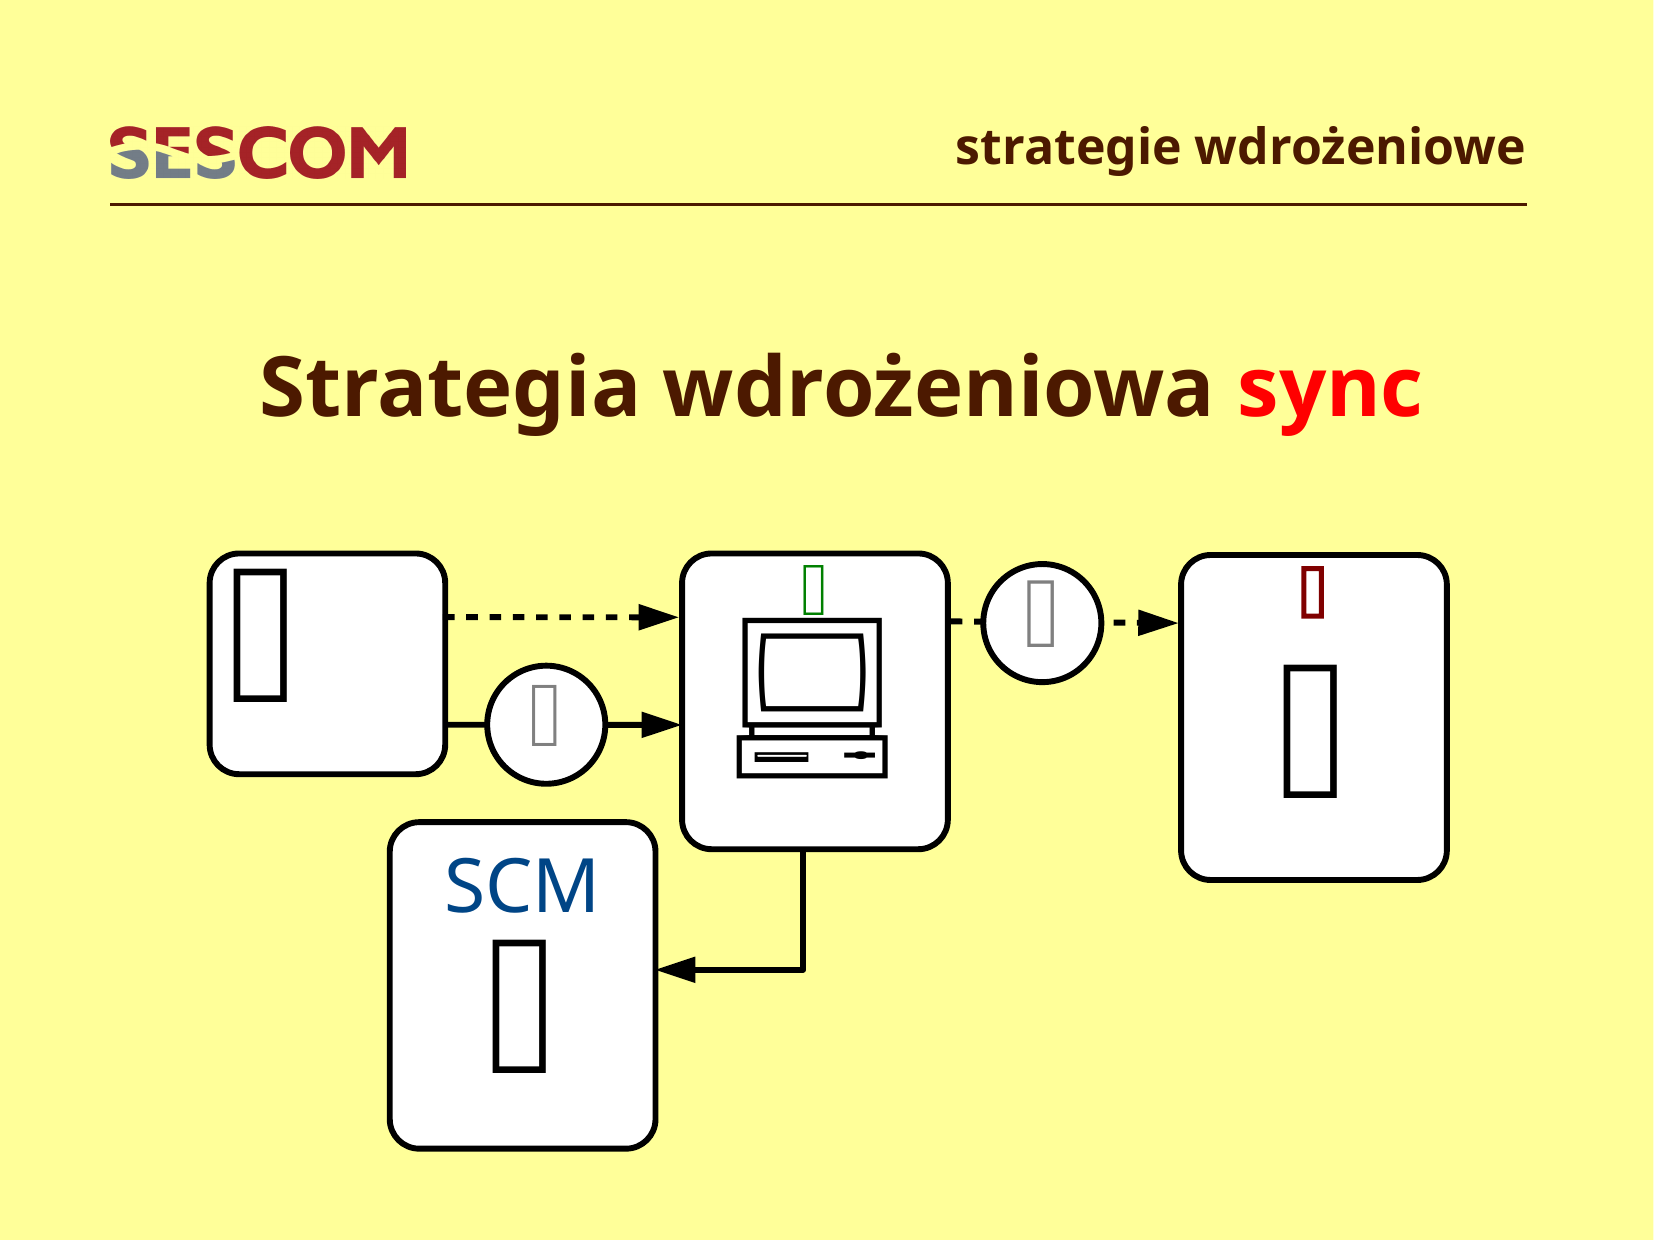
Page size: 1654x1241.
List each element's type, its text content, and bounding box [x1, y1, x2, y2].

text_box SCM  [389, 822, 656, 1149]
text_box   [682, 553, 948, 850]
text_box  [209, 553, 446, 775]
text_box Strategia wdrożeniowa sync [206, 320, 1477, 481]
picture [110, 126, 406, 179]
text_box q [983, 564, 1102, 683]
text_box strategie wdrożeniowe [448, 103, 1541, 207]
text_box @ [487, 665, 606, 784]
text_box   [1181, 555, 1447, 880]
